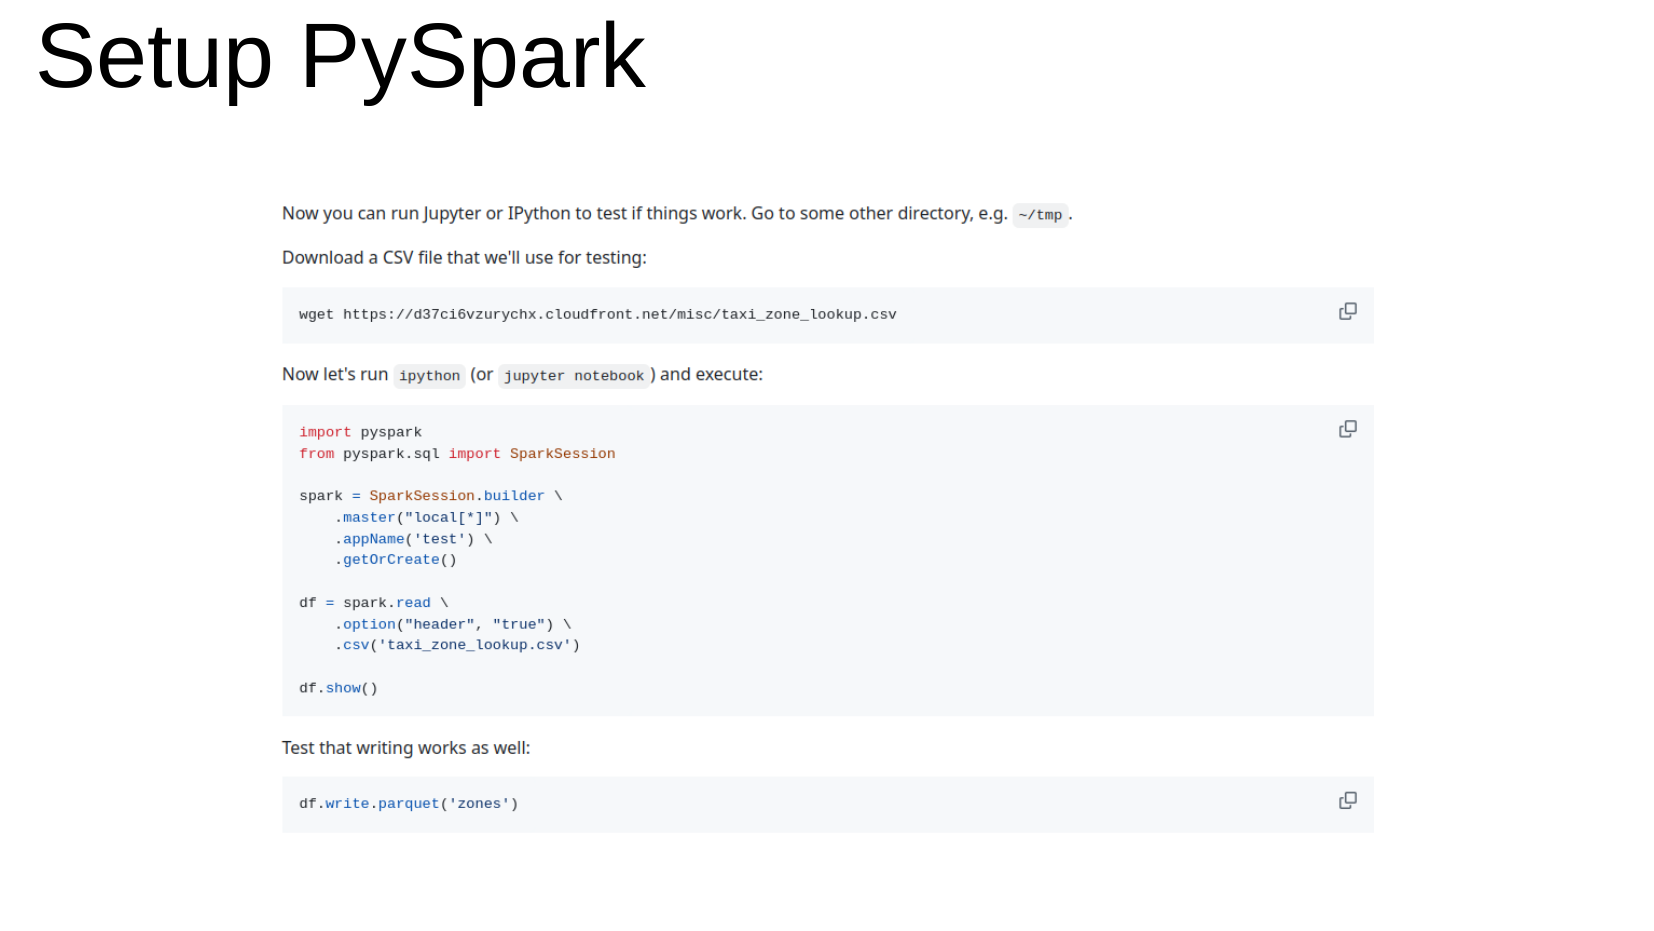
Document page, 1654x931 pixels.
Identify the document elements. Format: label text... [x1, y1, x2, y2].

picture [262, 187, 1388, 849]
title Setup PySpark [7, 0, 676, 159]
